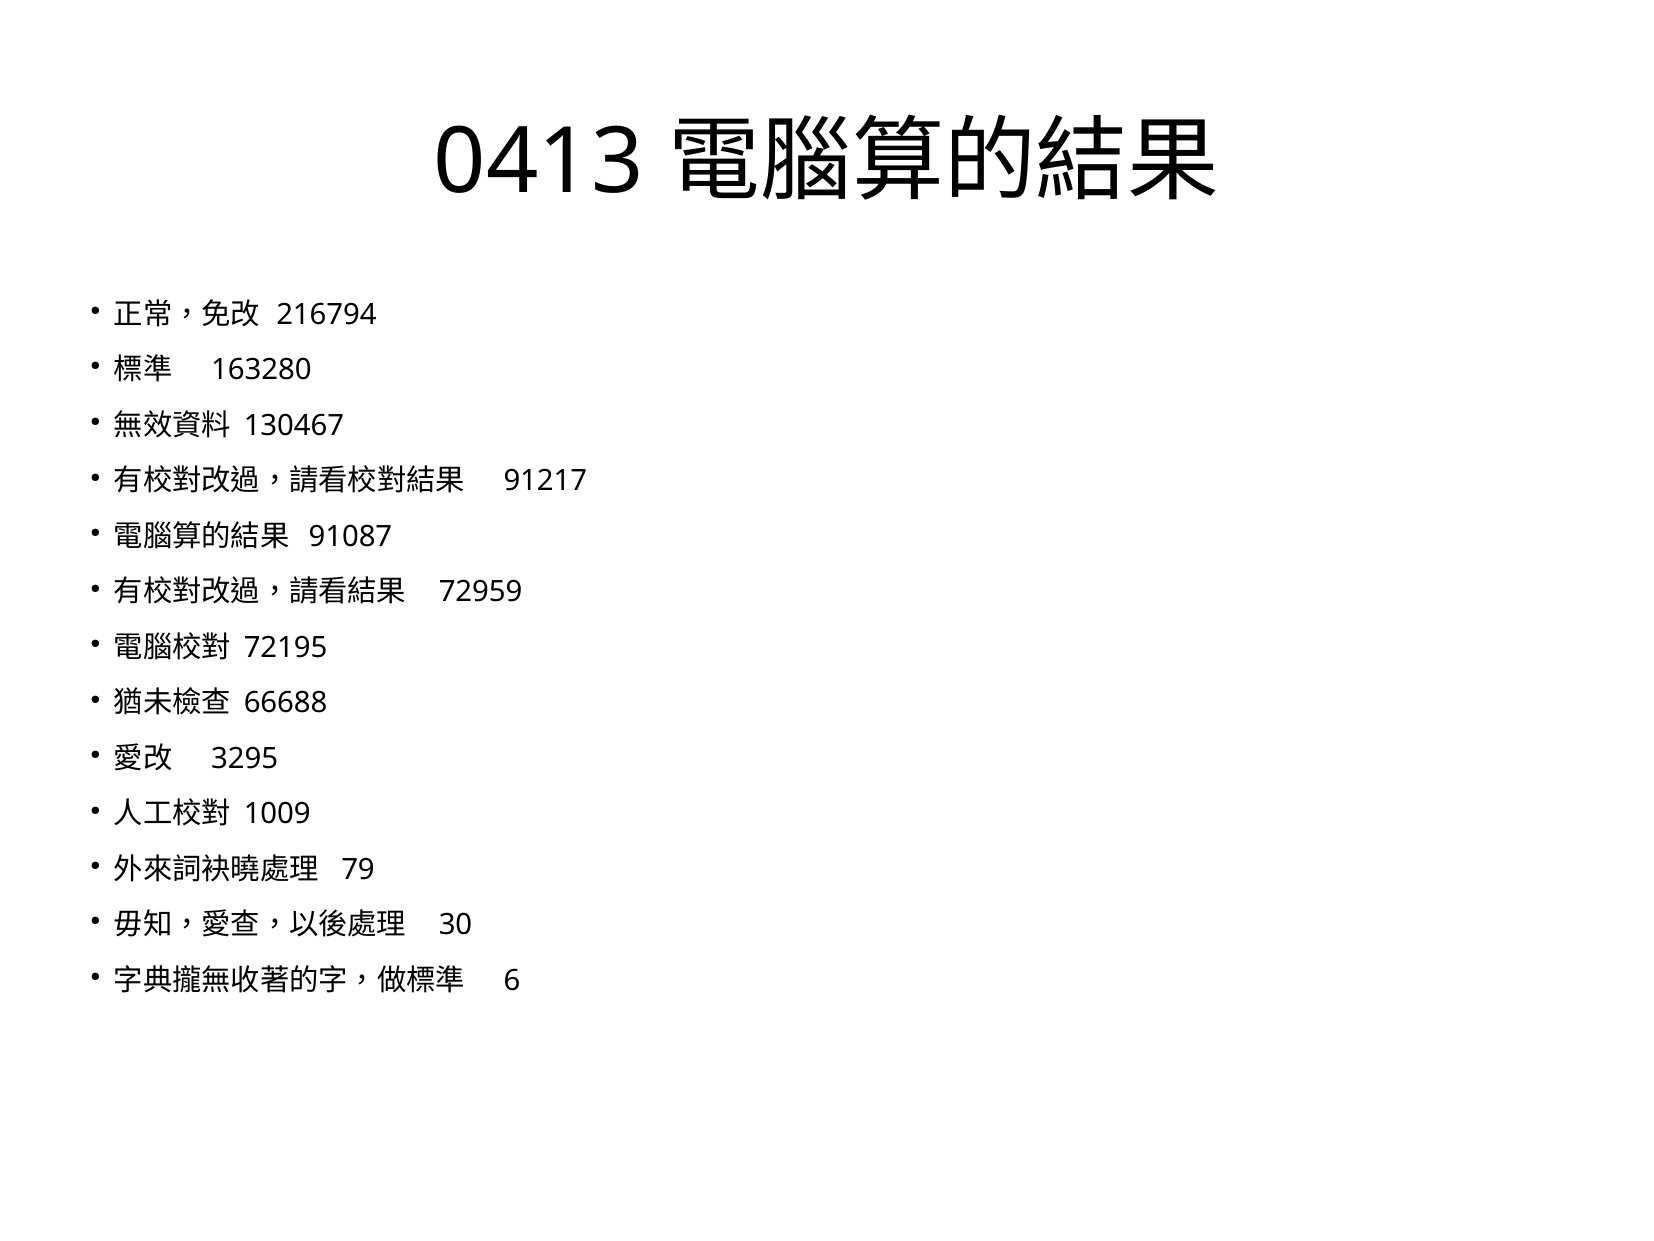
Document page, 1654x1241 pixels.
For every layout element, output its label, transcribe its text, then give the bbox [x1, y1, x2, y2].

list 正常，免改 216794 標準 163280 無效資料 130467 有校對改過，請看校對結果 91217 電腦算的結果 91087 有校對改過，請看結果 72959 電腦校對 72195 猶未檢查 66688 愛改 3295 人工校對 1009 外來詞袂曉處理 79 毋知，愛查，以後處理 30 字典攏無收著的字，做標準 6 [82, 290, 1538, 1010]
title 0413電腦算的結果 [82, 49, 1571, 257]
